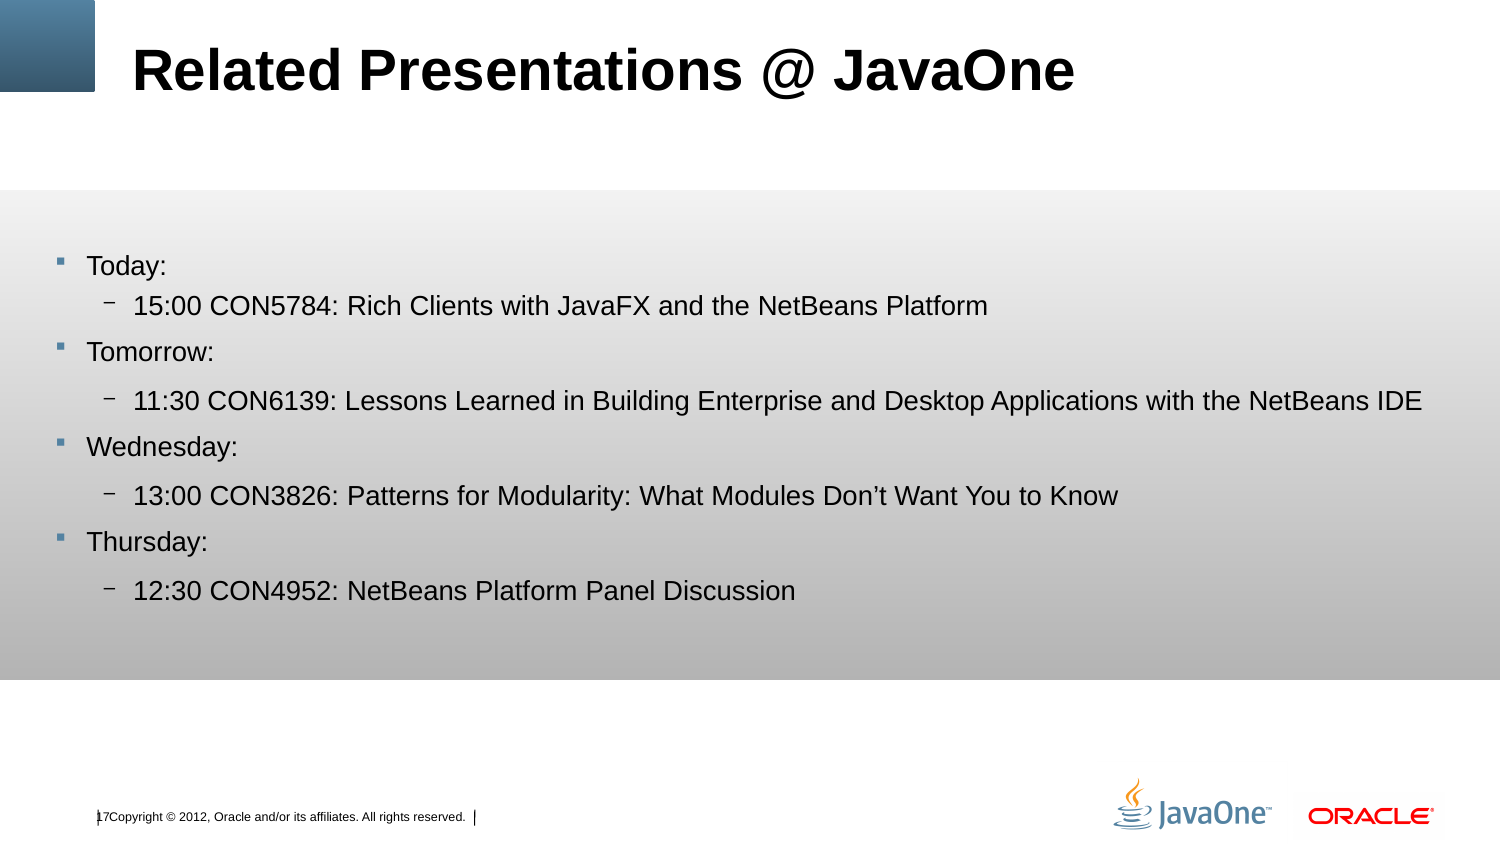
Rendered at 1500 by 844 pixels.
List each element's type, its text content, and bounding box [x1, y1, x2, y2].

list Today: 15:00 CON5784: Rich Clients with JavaFX and the NetBeans Platform Tomorrow: 11:30 CON6139: Lessons Learned in Building Enterprise and Desktop Applications with the NetBeans IDE Wednesday: 13:00 CON3826: Patterns for Modularity: What Modules Don’t Want You to Know Thursday: 12:30 CON4952: NetBeans Platform Panel Discussion [55, 241, 1499, 648]
title Related Presentations @ JavaOne [132, 40, 1407, 166]
picture [1097, 761, 1288, 844]
picture [1293, 792, 1445, 840]
